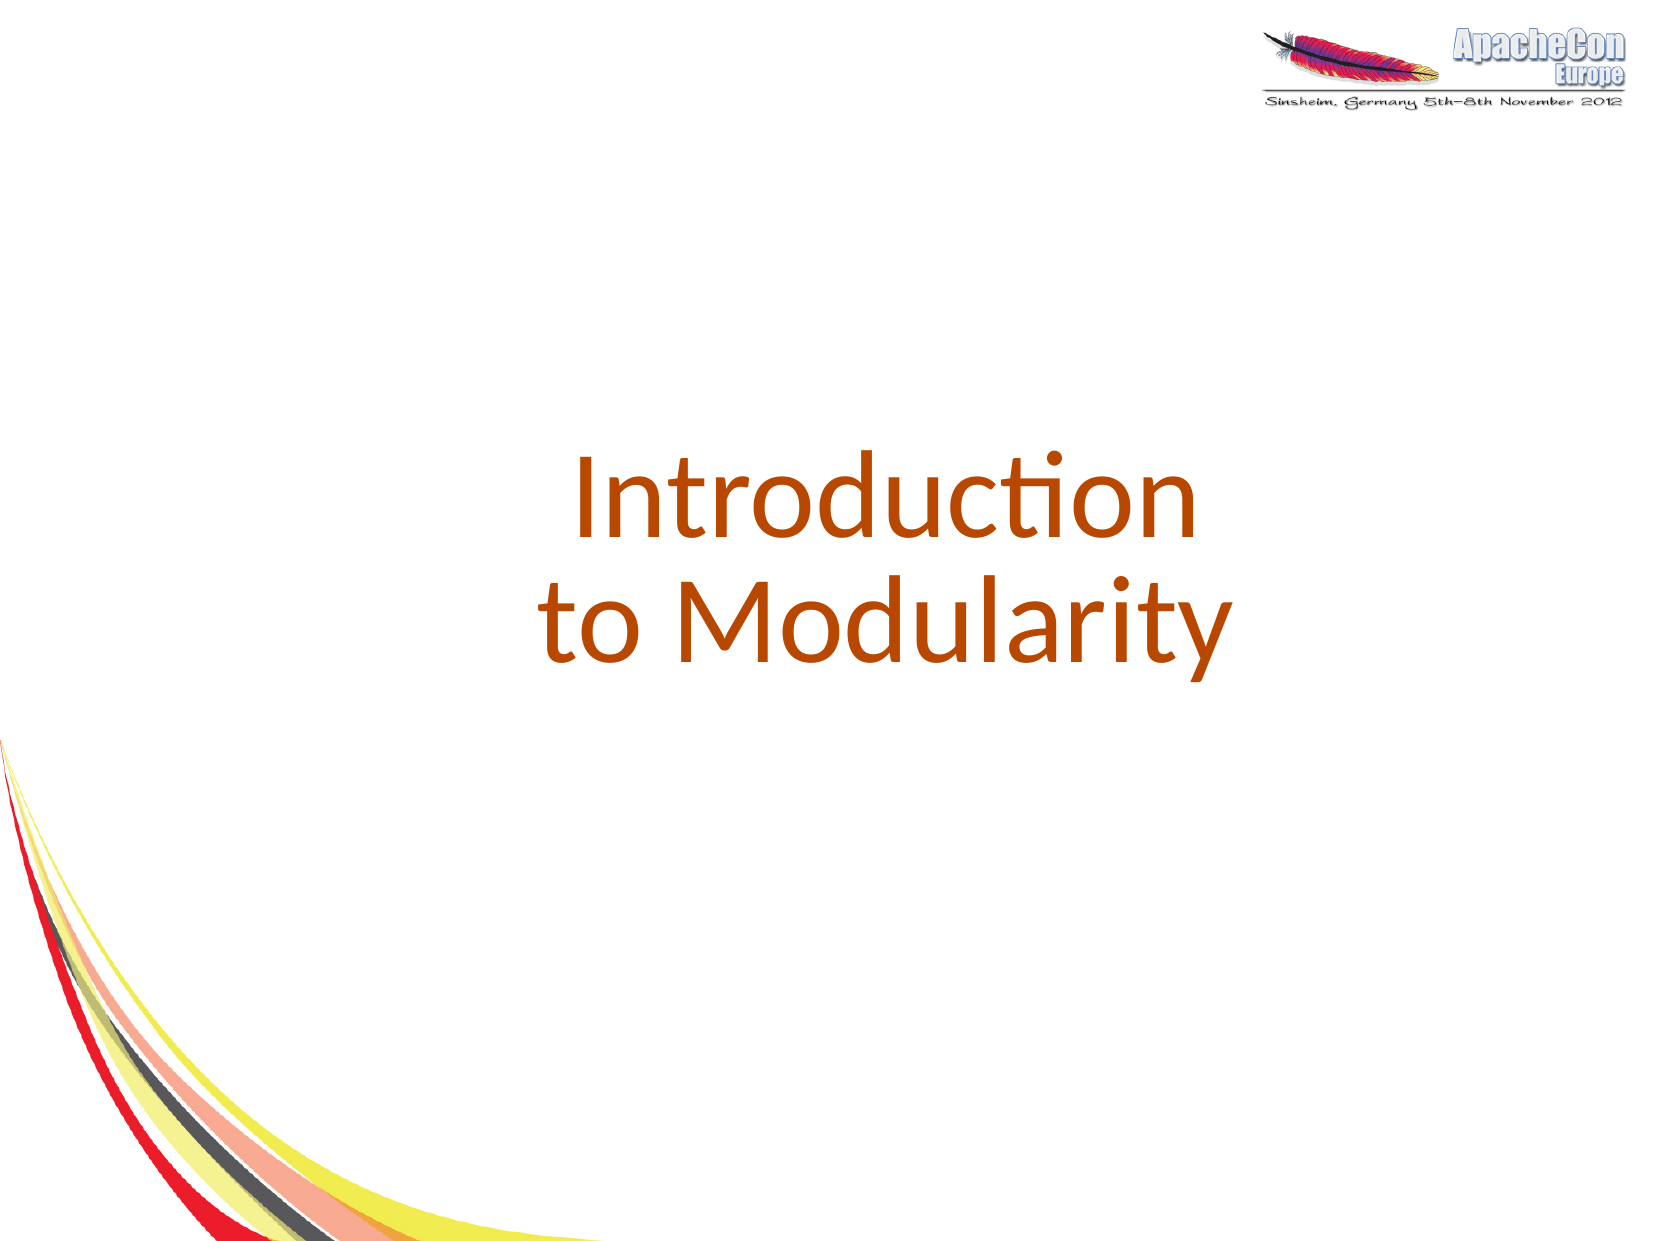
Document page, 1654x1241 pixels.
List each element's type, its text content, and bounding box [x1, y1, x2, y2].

title Introduction to Modularity [206, 416, 1565, 722]
picture [0, 0, 1654, 1241]
